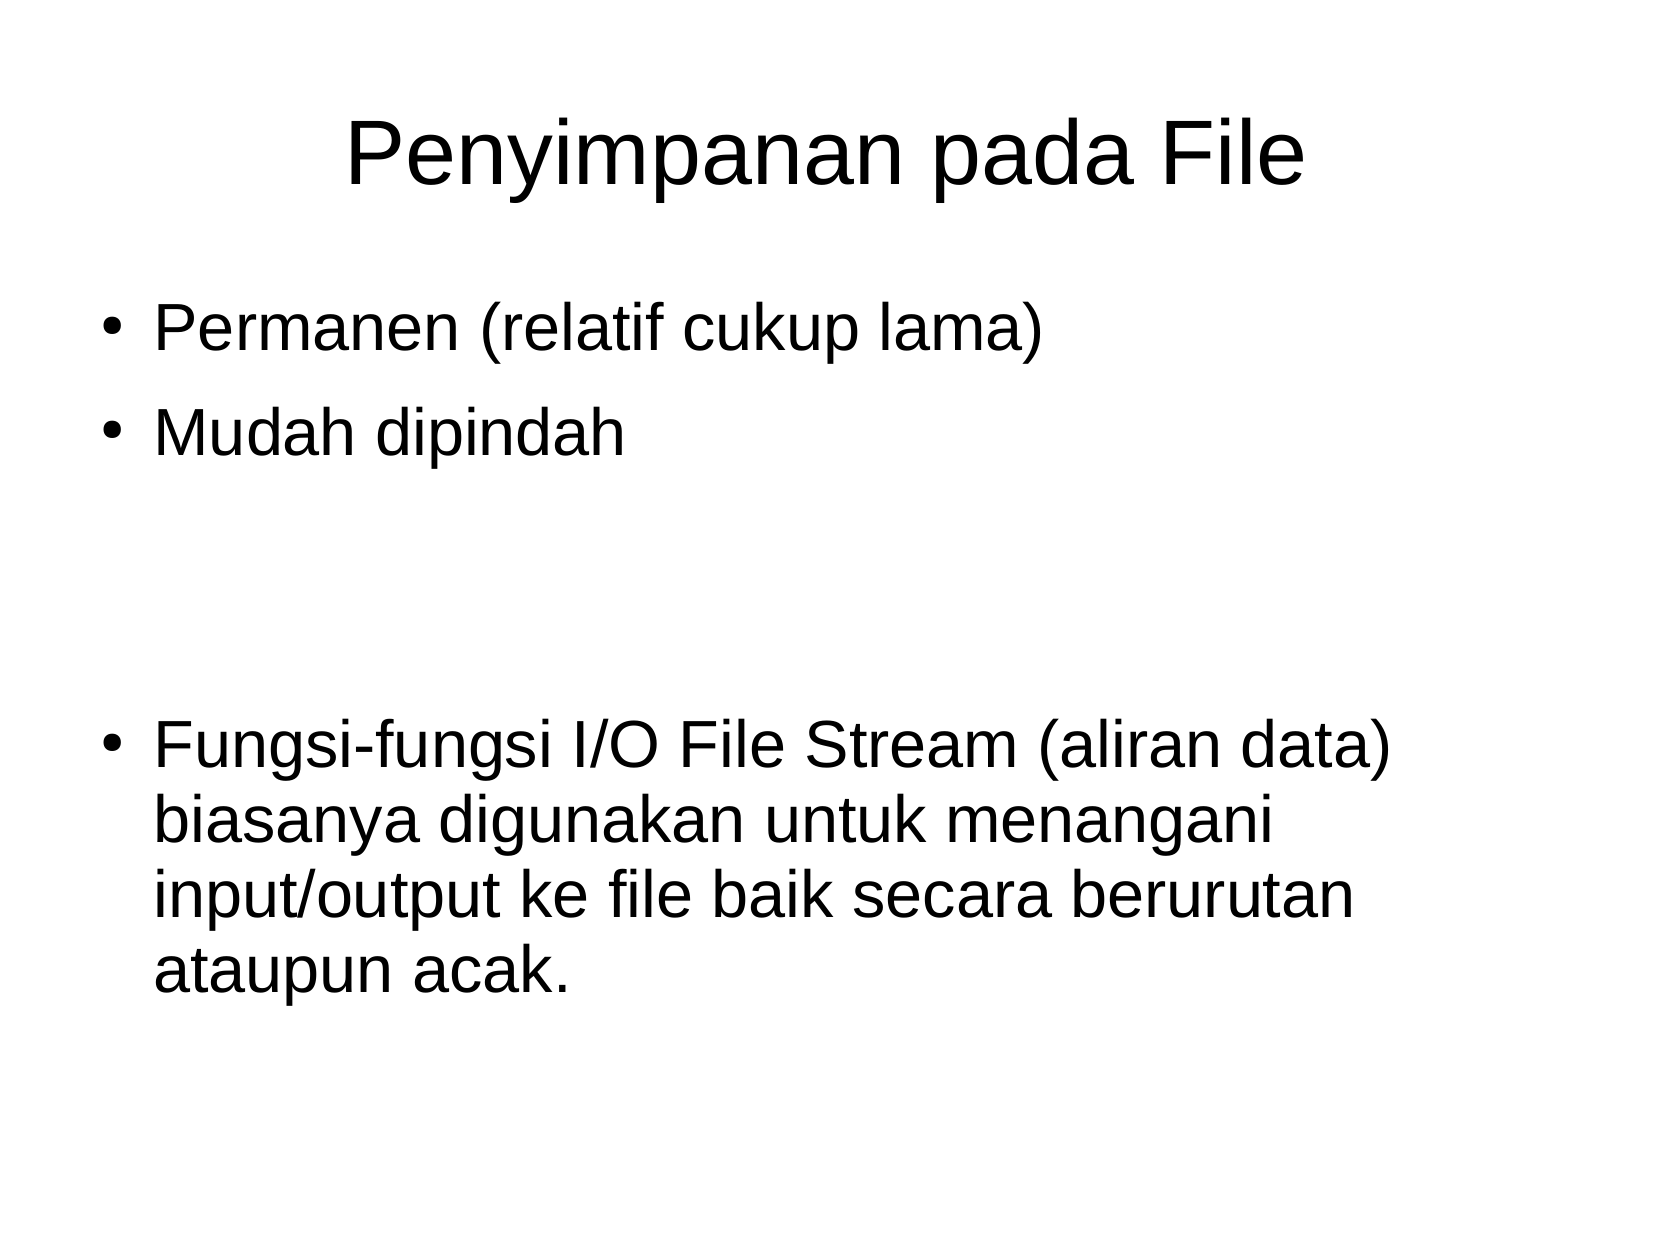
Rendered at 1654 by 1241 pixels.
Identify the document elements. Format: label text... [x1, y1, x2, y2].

title Penyimpanan pada File [82, 49, 1571, 257]
list Permanen (relatif cukup lama) Mudah dipindah Fungsi-fungsi I/O File Stream (aliran data) biasanya digunakan untuk menangani input/output ke file baik secara berurutan ataupun acak. [82, 290, 1571, 1010]
